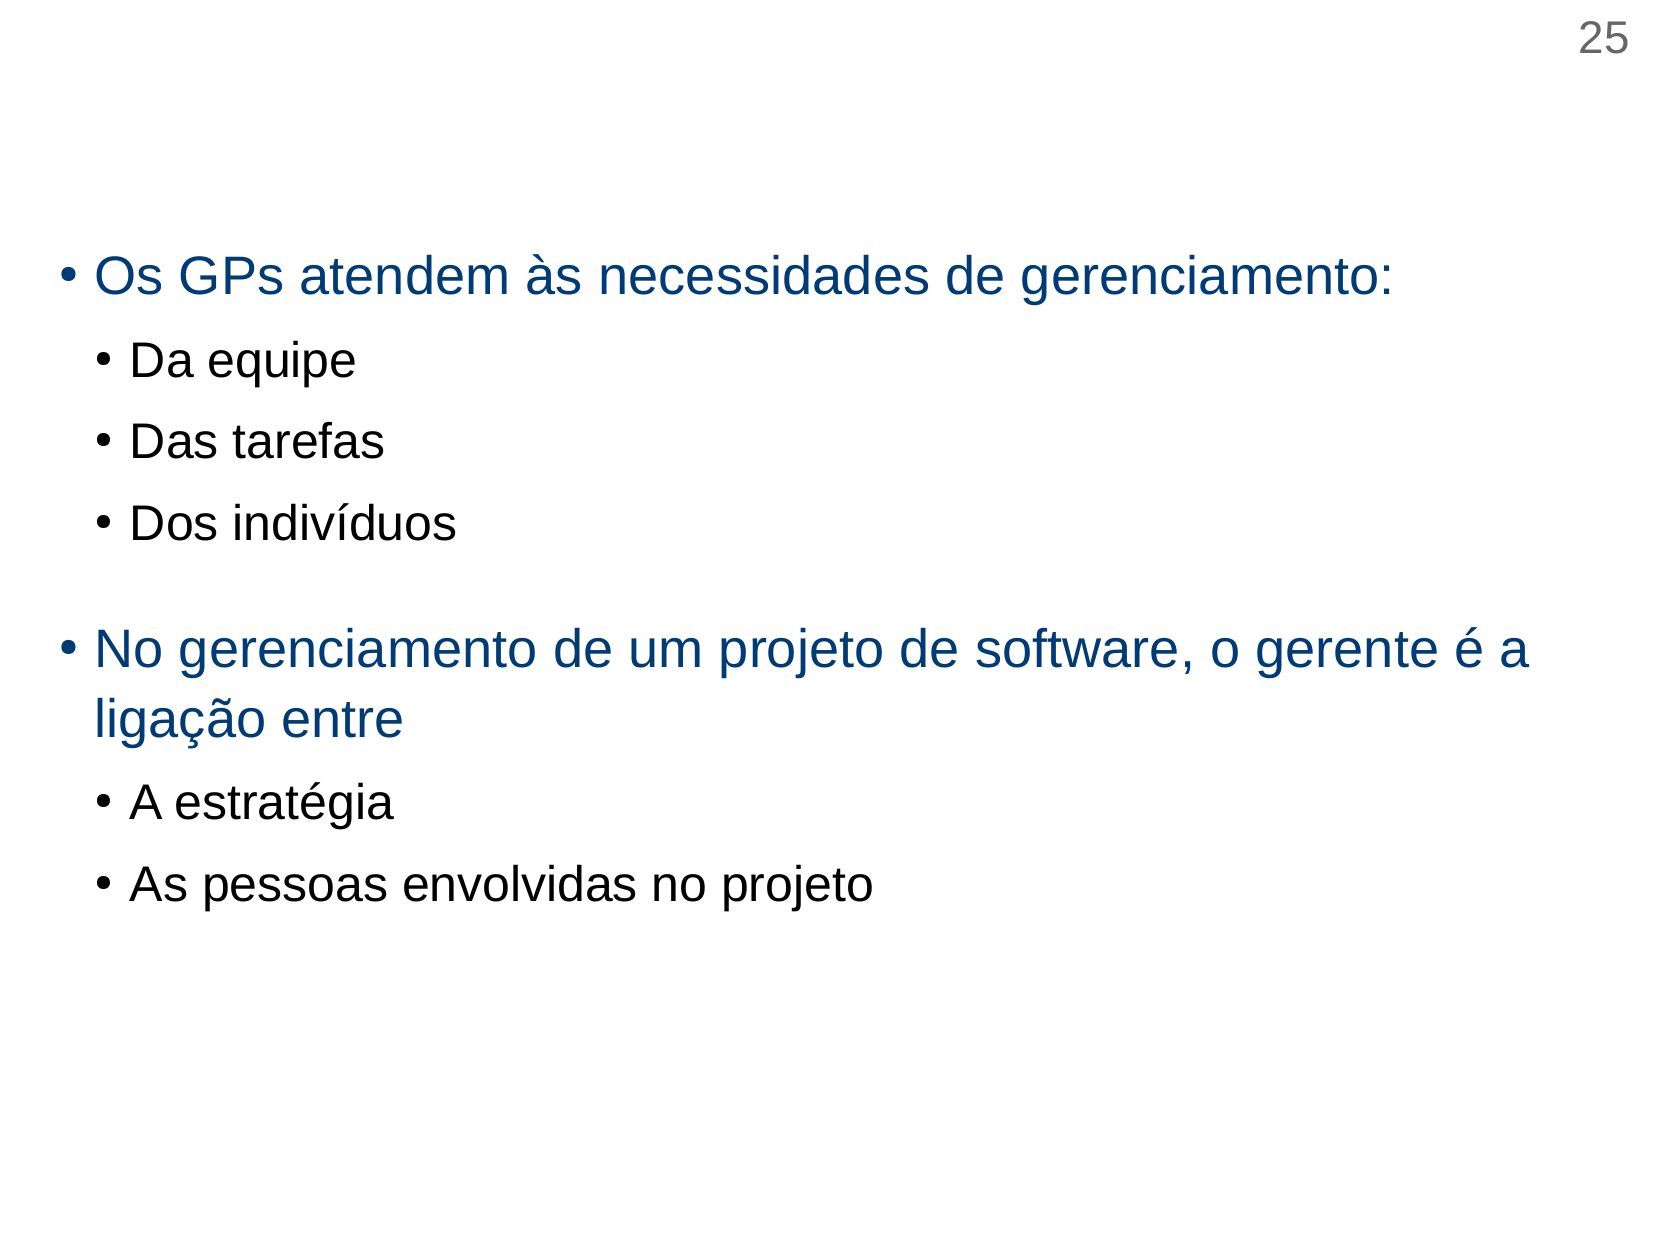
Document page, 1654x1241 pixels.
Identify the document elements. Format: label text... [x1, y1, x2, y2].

list Os GPs atendem às necessidades de gerenciamento: Da equipe Das tarefas Dos indivíduos No gerenciamento de um projeto de software, o gerente é a ligação entre A estratégia As pessoas envolvidas no projeto [59, 236, 1595, 1211]
